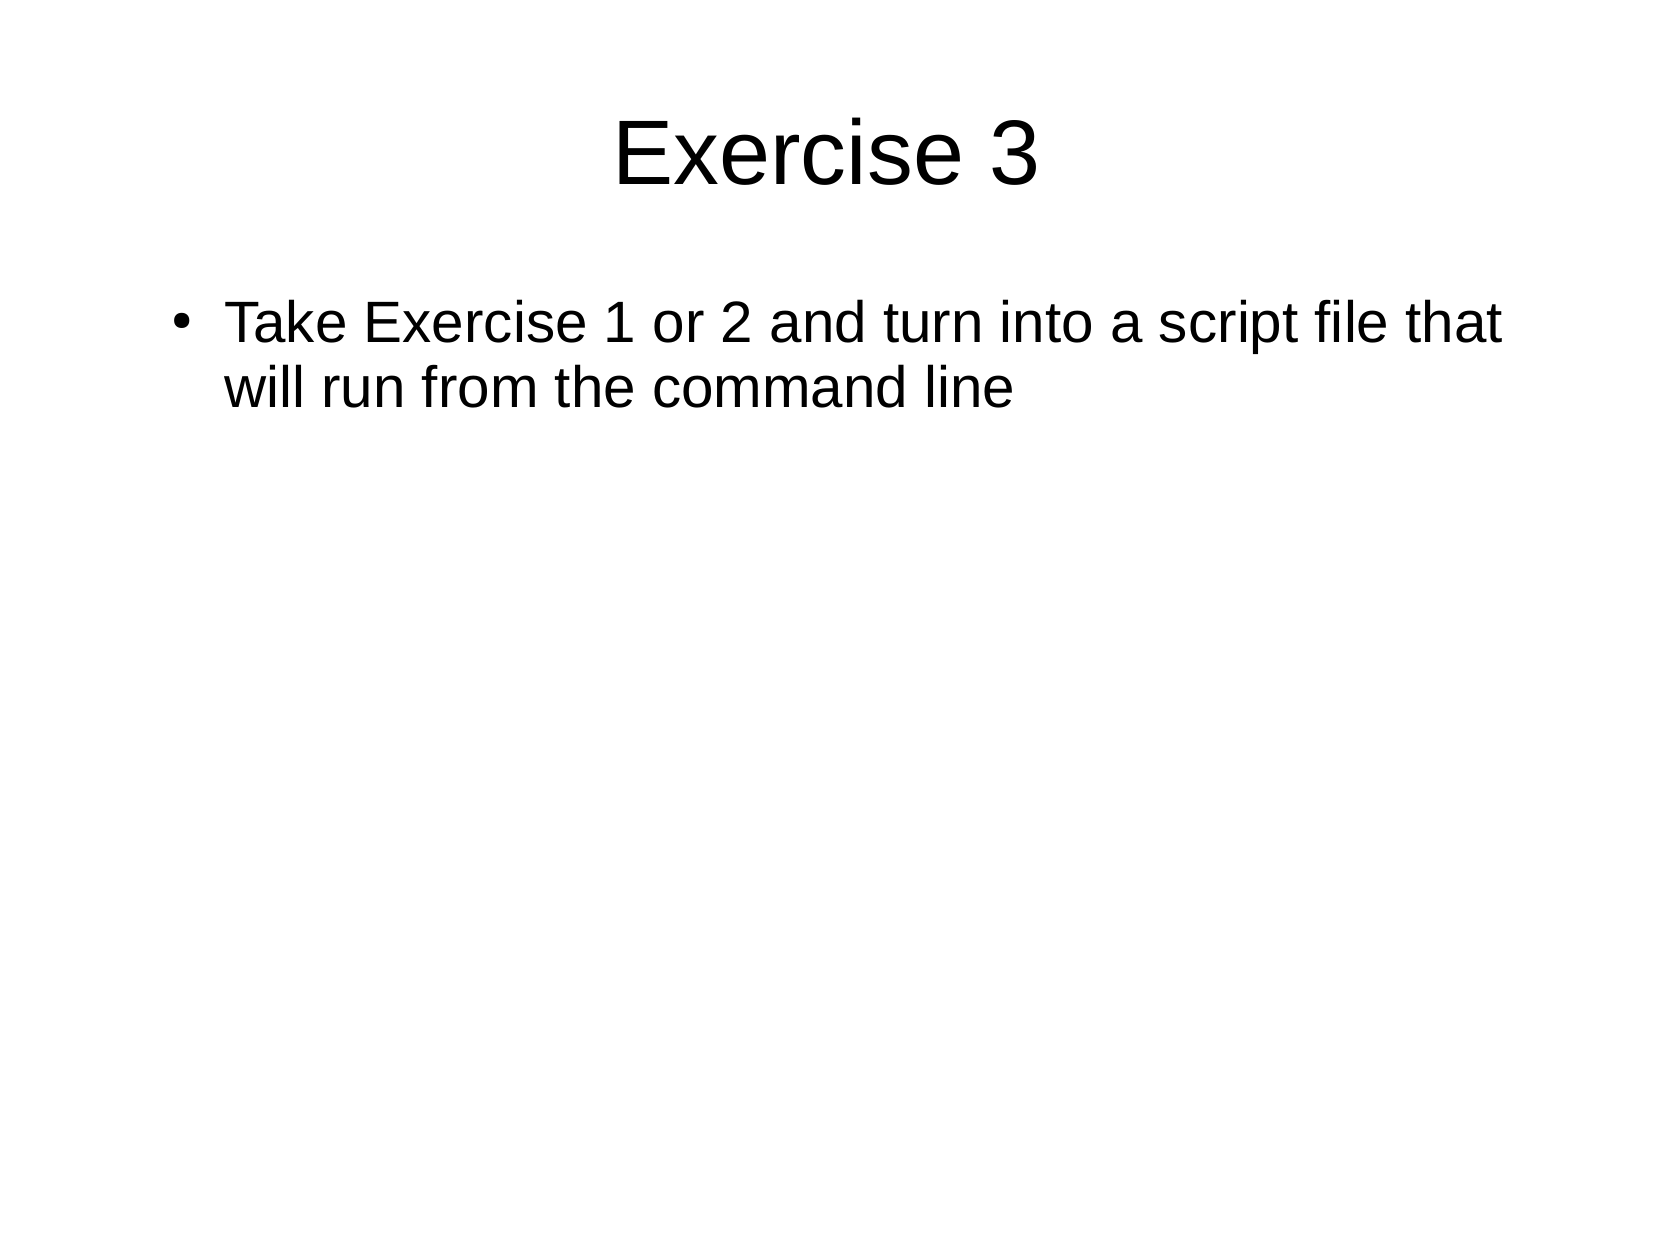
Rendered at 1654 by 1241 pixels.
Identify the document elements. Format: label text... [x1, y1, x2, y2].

title Exercise 3 [82, 49, 1571, 257]
list Take Exercise 1 or 2 and turn into a script file that will run from the command line [82, 290, 1571, 1109]
